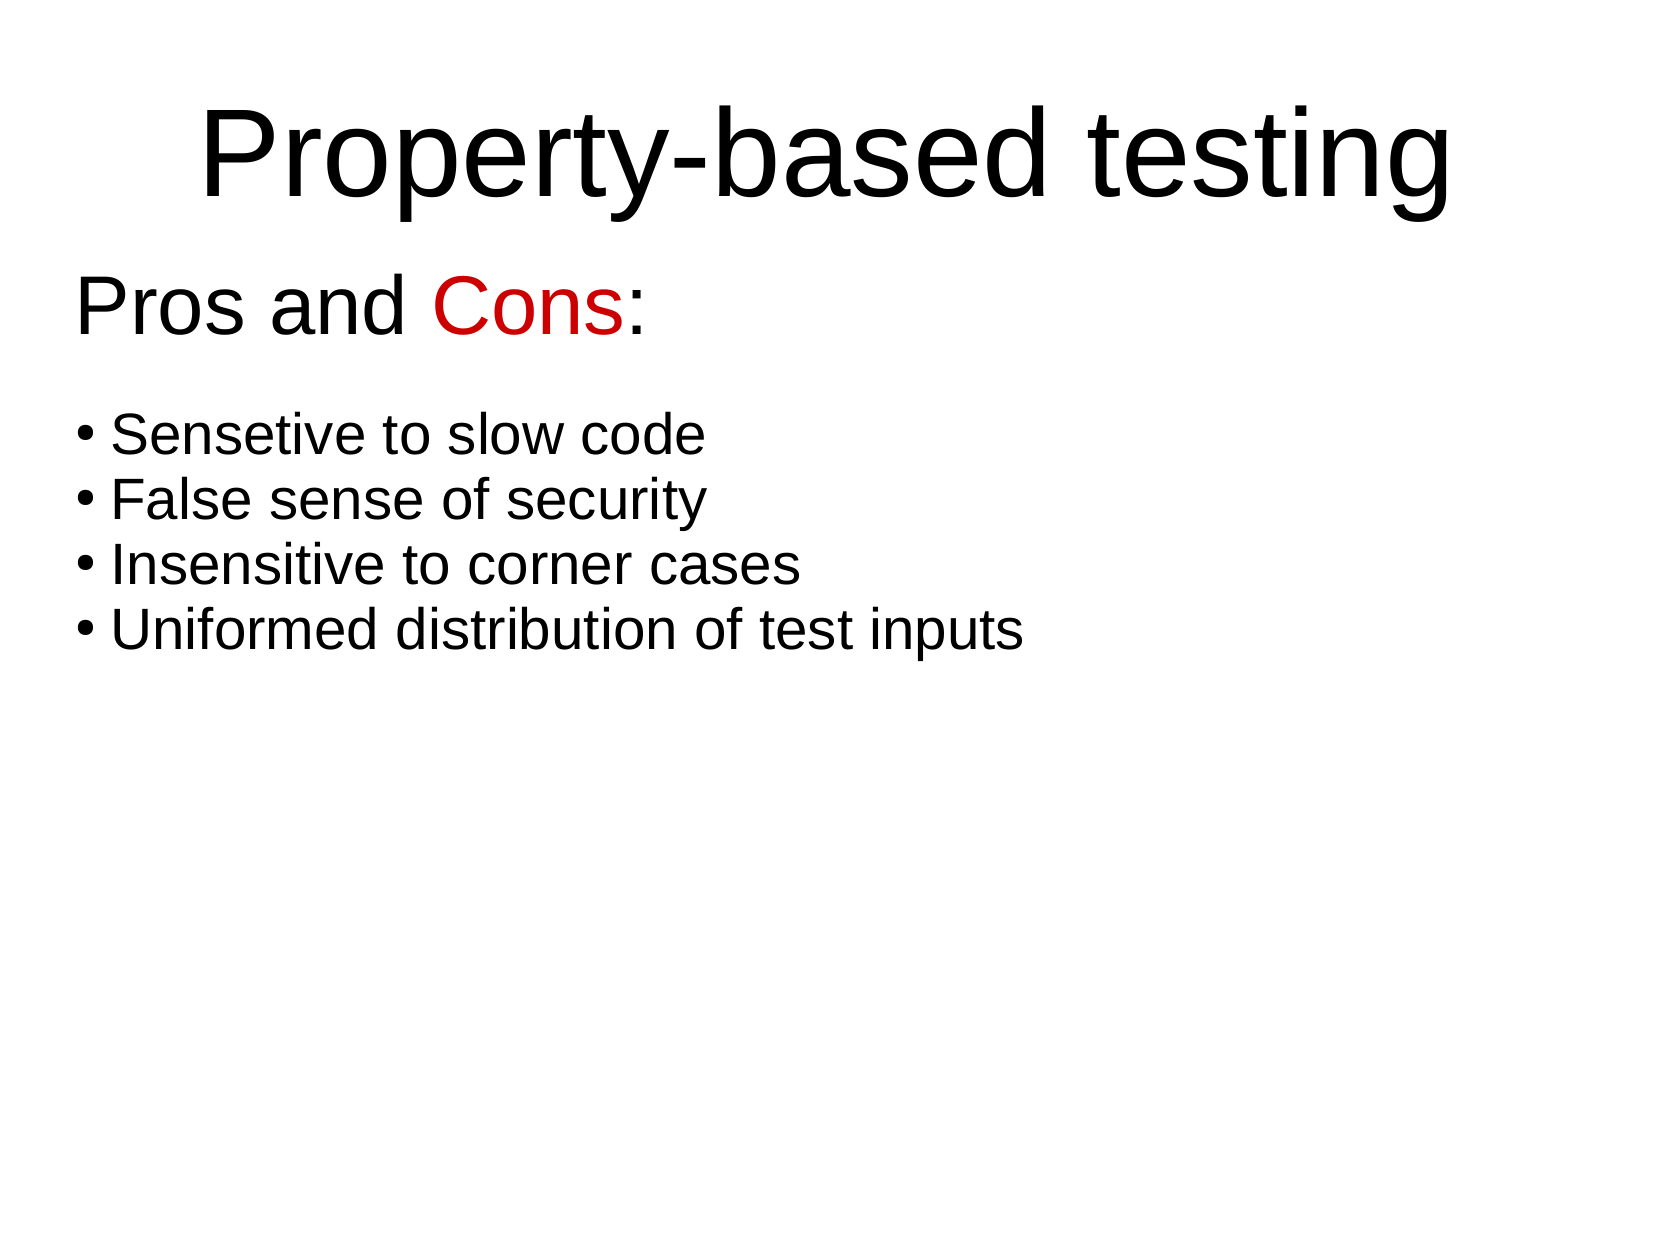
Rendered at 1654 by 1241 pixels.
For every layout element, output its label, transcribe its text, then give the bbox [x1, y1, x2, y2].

subtitle Sensetive to slow code False sense of security Insensitive to corner cases Uniformed distribution of test inputs [75, 387, 1501, 677]
text_box Pros and Cons: [60, 252, 1066, 361]
title Property-based testing [82, 49, 1571, 257]
